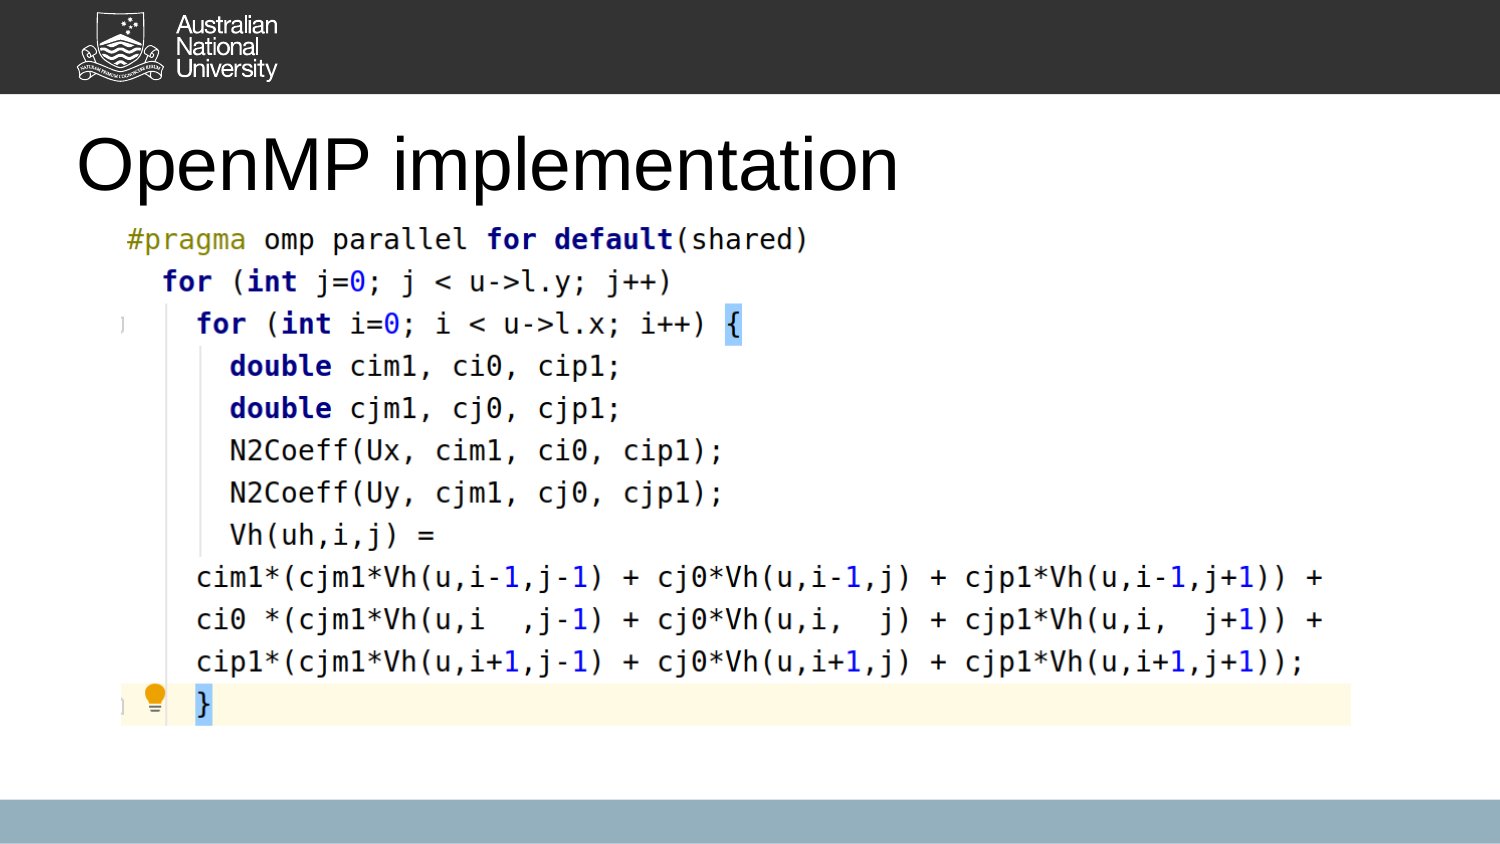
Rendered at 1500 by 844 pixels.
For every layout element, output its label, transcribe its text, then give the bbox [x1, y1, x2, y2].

picture [121, 214, 1351, 766]
title OpenMP implementation [76, 94, 1427, 235]
